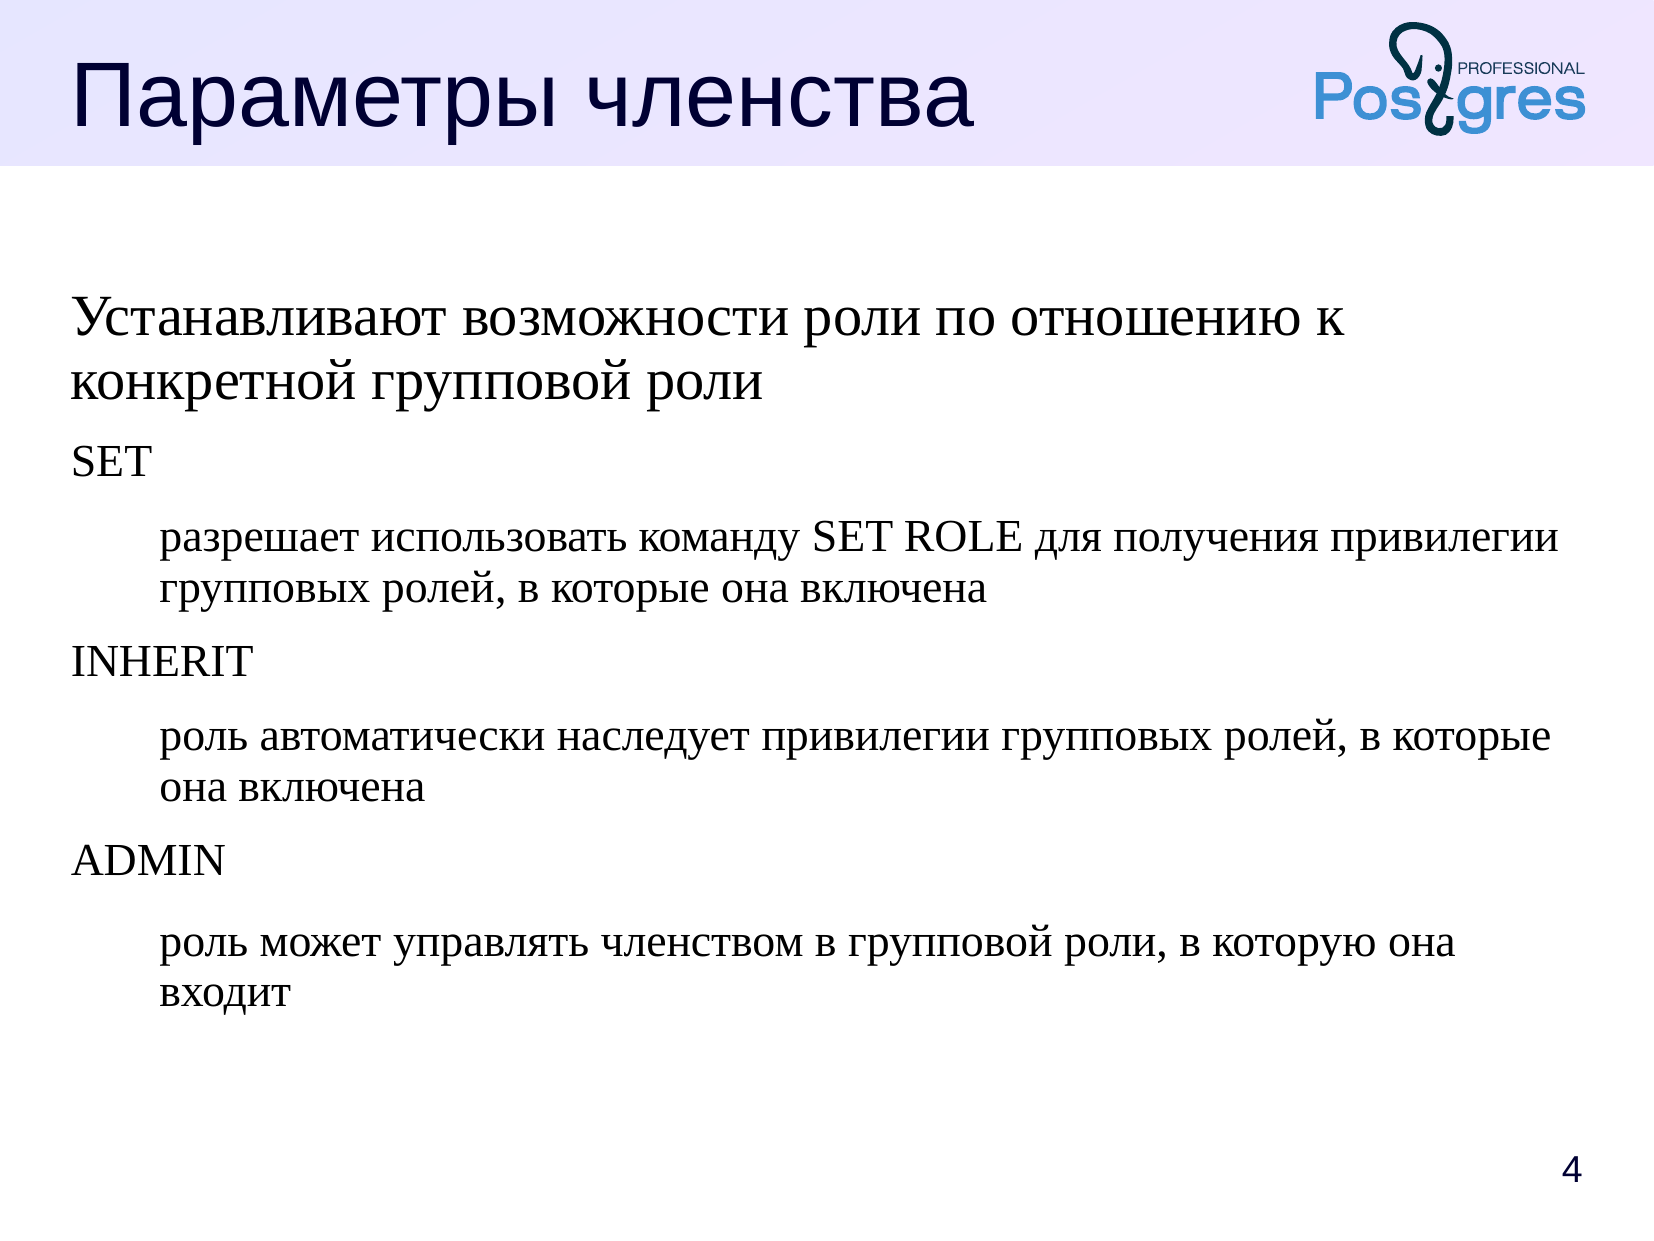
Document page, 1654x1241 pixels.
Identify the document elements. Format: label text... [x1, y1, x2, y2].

title Параметры членства [70, 43, 1241, 147]
list Устанавливают возможности роли по отношению к конкретной групповой роли SET разрешает использовать команду SET ROLE для получения привилегии групповых ролей, в которые она включена INHERIT роль автоматически наследует привилегии групповых ролей, в которые она включена ADMIN роль может управлять членством в групповой роли, в которую она входит [70, 283, 1583, 1134]
